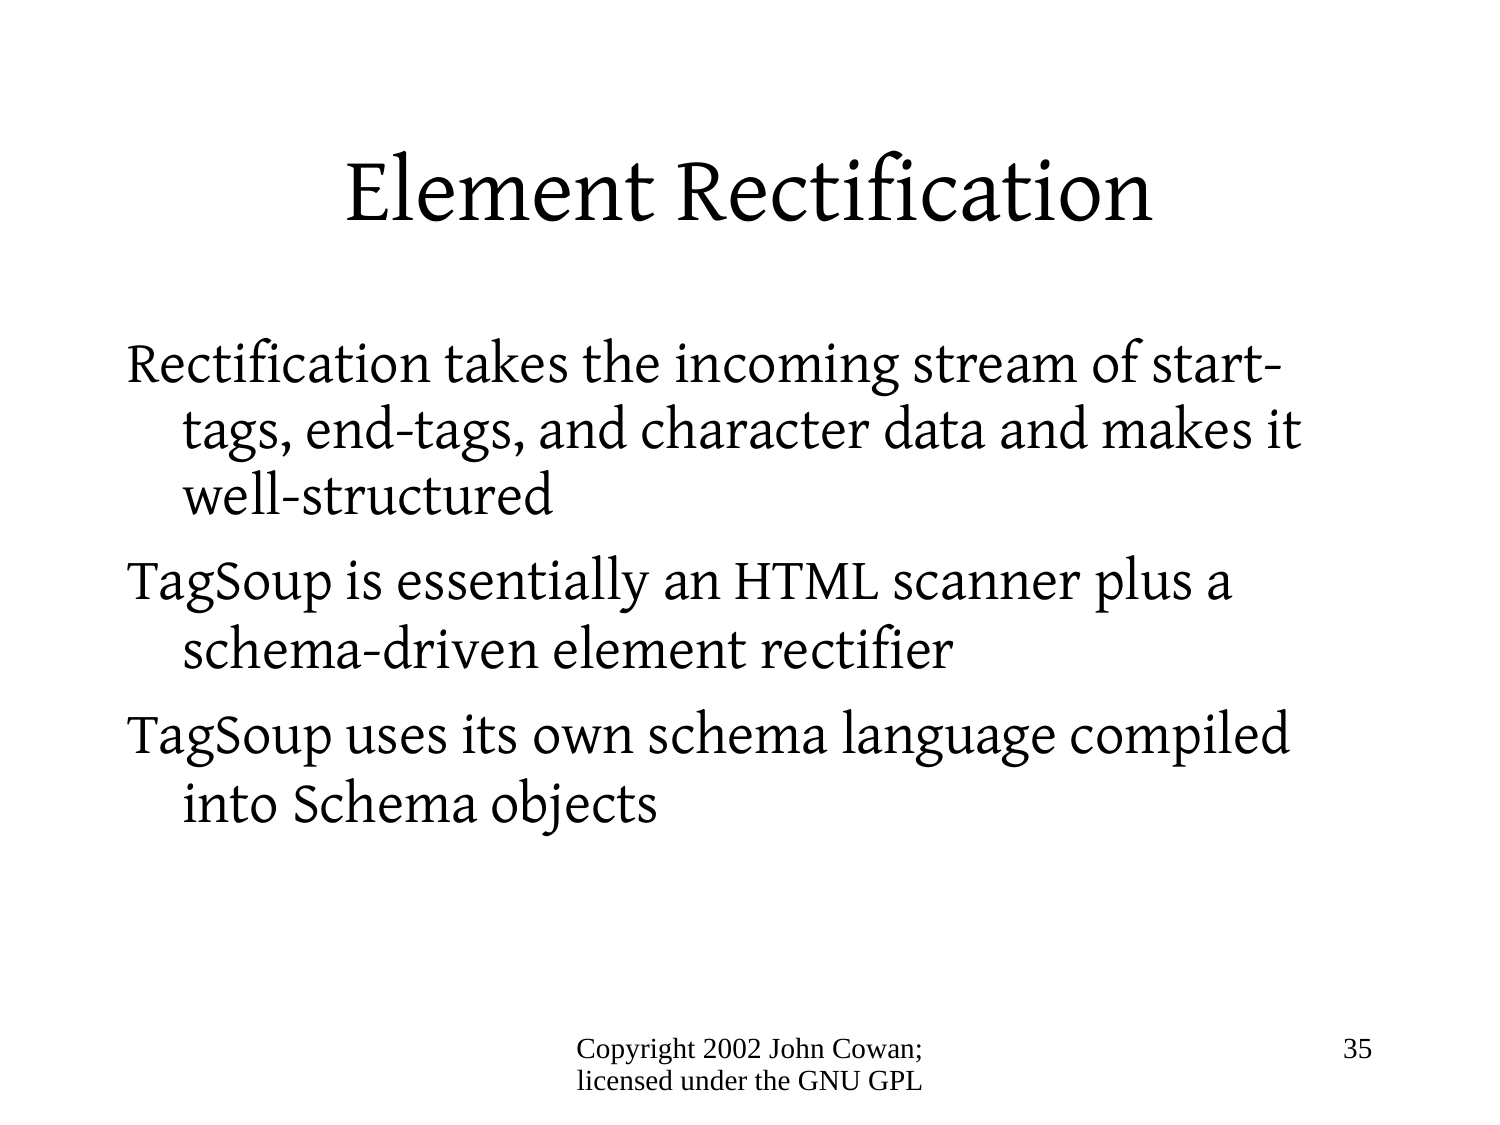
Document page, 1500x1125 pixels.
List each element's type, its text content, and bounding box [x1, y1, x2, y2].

text_box Copyright 2002 John Cowan; licensed under the GNU GPL [512, 1025, 988, 1107]
list Rectification takes the incoming stream of start-tags, end-tags, and character data and makes it well-structured TagSoup is essentially an HTML scanner plus a schema-driven element rectifier TagSoup uses its own schema language compiled into Schema objects [112, 324, 1388, 1000]
text_box 35 [1074, 1025, 1388, 1074]
title Element Rectification [112, 99, 1388, 288]
